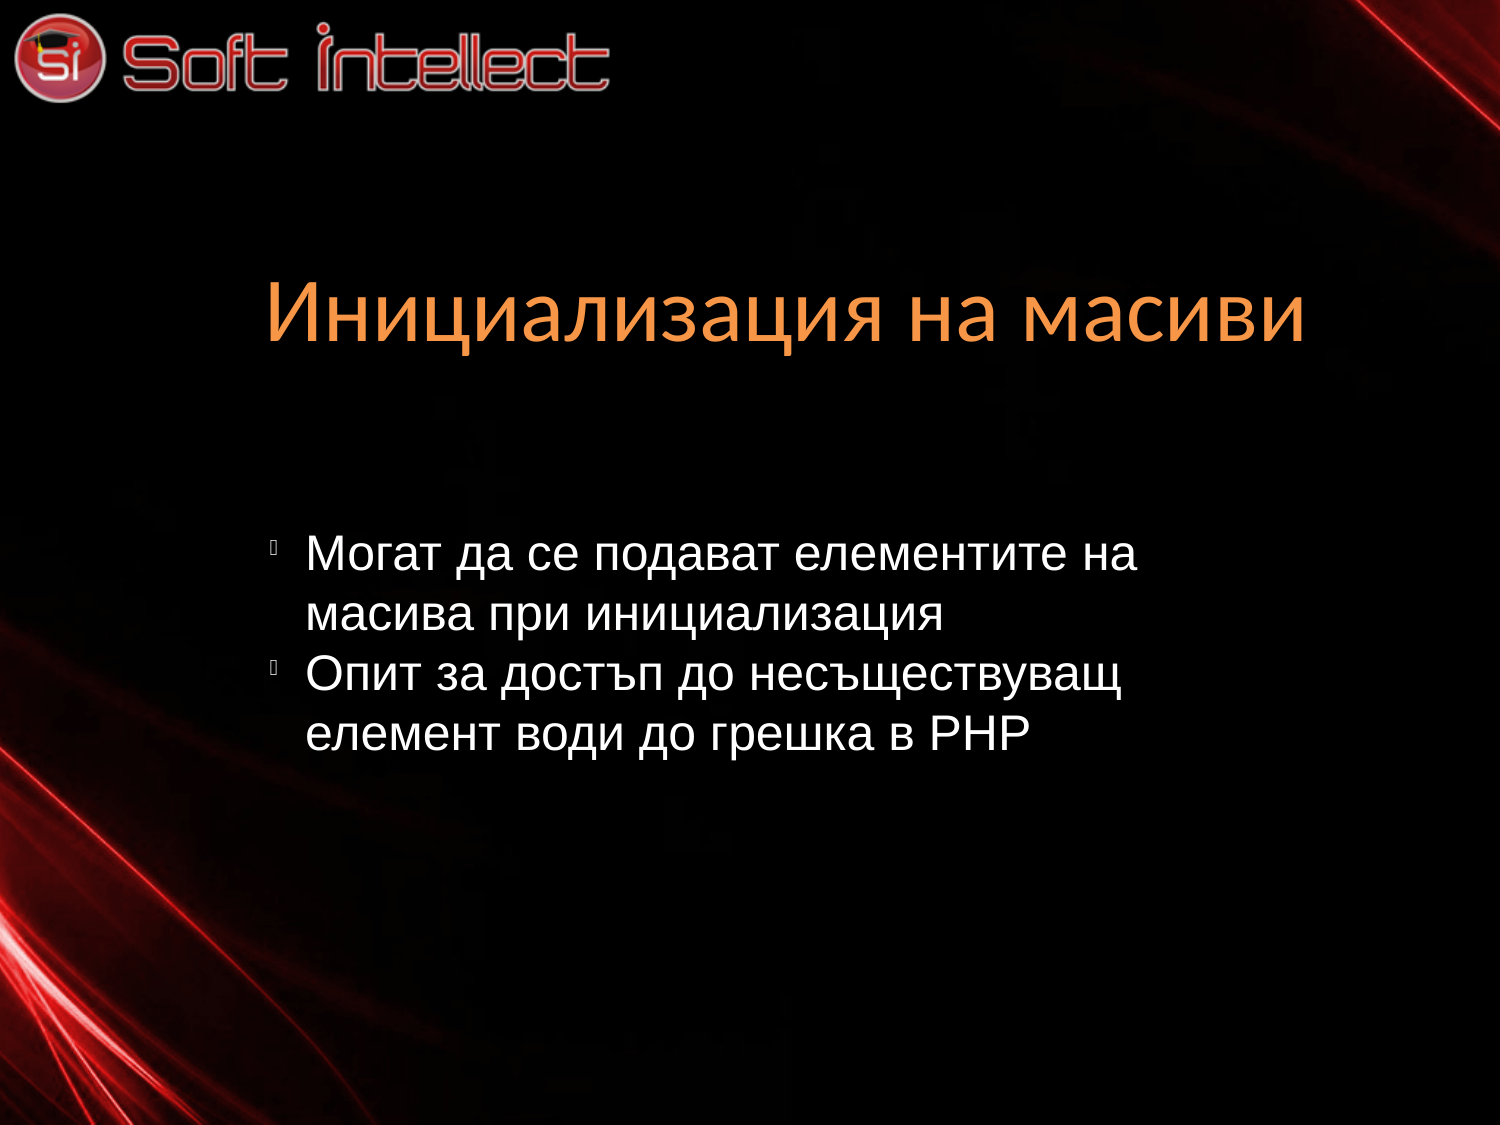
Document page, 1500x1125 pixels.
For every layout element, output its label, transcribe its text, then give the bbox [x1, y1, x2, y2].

text_box Могат да се подават елементите на масива при инициализация Опит за достъп до несъществуващ елемент води до грешка в PHP [254, 513, 1305, 1125]
text_box Инициализация на масиви [149, 184, 1424, 425]
picture [0, 0, 1500, 1125]
